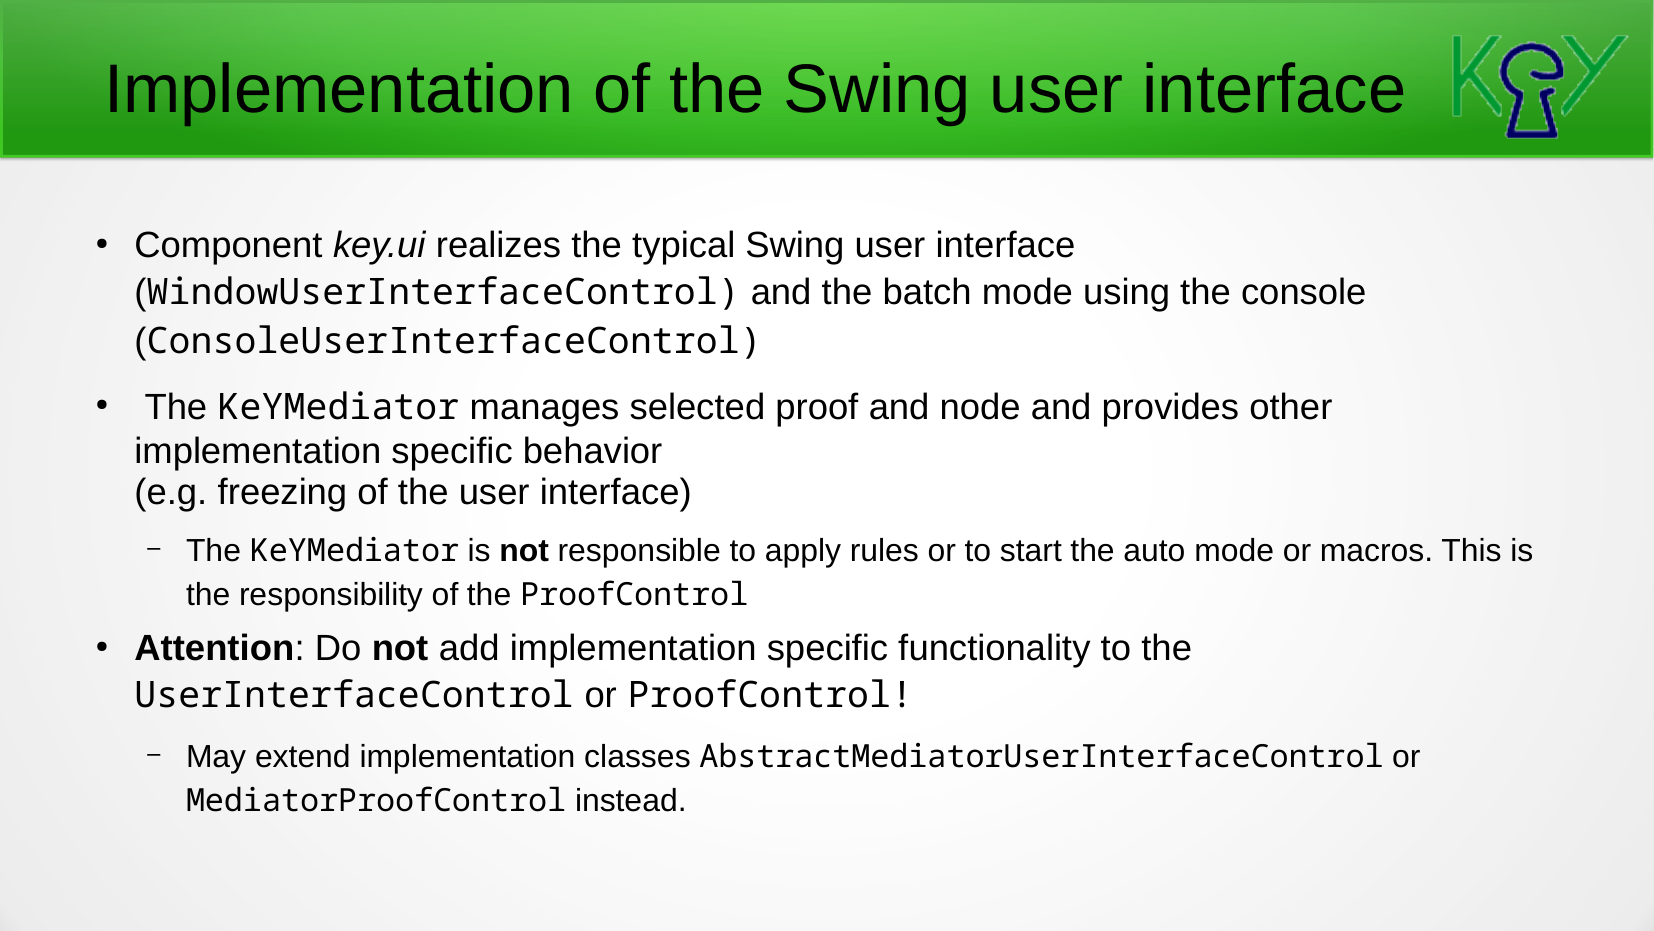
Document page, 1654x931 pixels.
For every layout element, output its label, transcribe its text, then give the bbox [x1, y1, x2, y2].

list Component key.ui realizes the typical Swing user interface (WindowUserInterfaceControl) and the batch mode using the console (ConsoleUserInterfaceControl) The KeYMediator manages selected proof and node and provides other implementation specific behavior (e.g. freezing of the user interface) The KeYMediator is not responsible to apply rules or to start the auto mode or macros. This is the responsibility of the ProofControl Attention: Do not add implementation specific functionality to the UserInterfaceControl or ProofControl! May extend implementation classes AbstractMediatorUserInterfaceControl or MediatorProofControl instead. [82, 224, 1571, 827]
title Implementation of the Swing user interface [82, 35, 1430, 142]
picture [1389, 0, 1654, 189]
